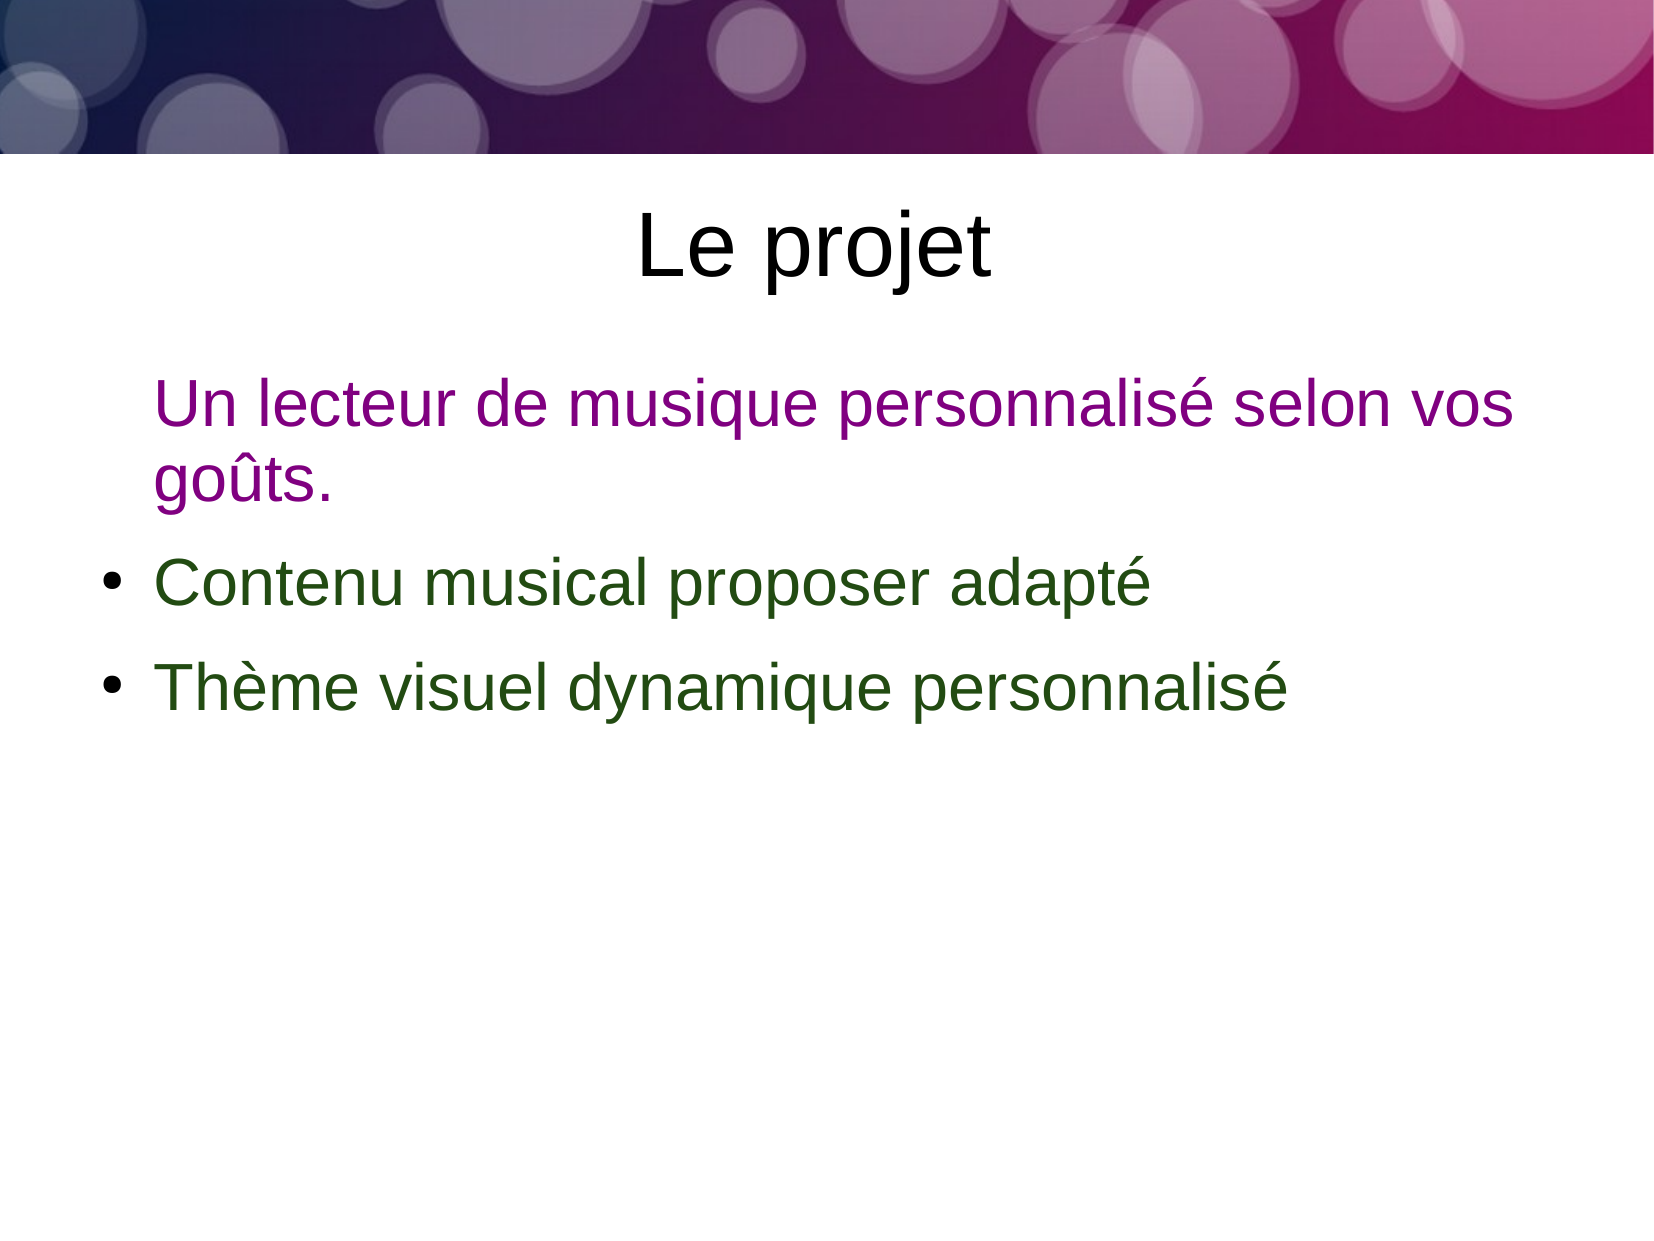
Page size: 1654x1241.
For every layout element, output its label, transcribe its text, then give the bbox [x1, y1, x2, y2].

list Un lecteur de musique personnalisé selon vos goûts. Contenu musical proposer adapté Thème visuel dynamique personnalisé [82, 366, 1571, 1087]
title Le projet [82, 159, 1571, 331]
picture [0, 0, 1654, 154]
